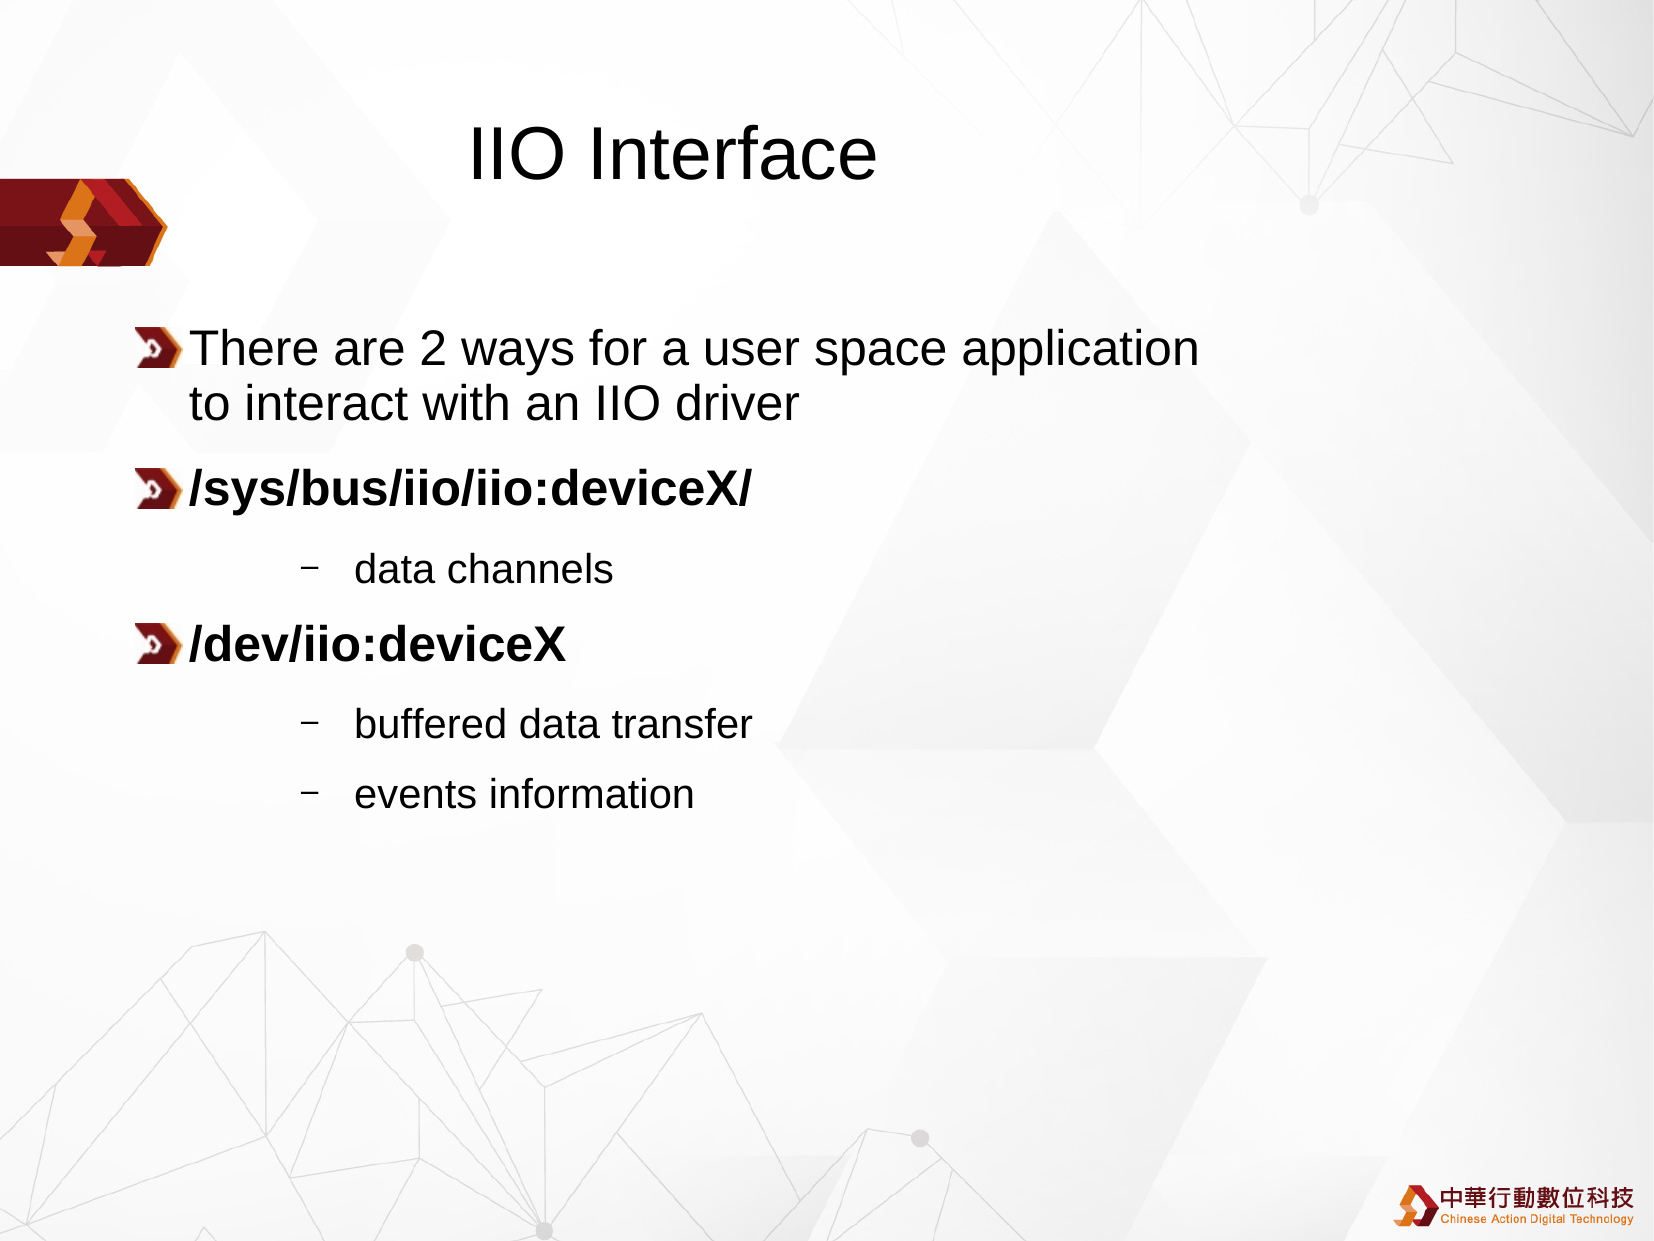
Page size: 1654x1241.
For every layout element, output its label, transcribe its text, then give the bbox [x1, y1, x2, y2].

title IIO Interface [82, 94, 1264, 213]
picture [0, 0, 1654, 1241]
list There are 2 ways for a user space application to interact with an IIO driver /sys/bus/iio/iio:deviceX/ data channels /dev/iio:deviceX buffered data transfer events information [118, 319, 1571, 1039]
